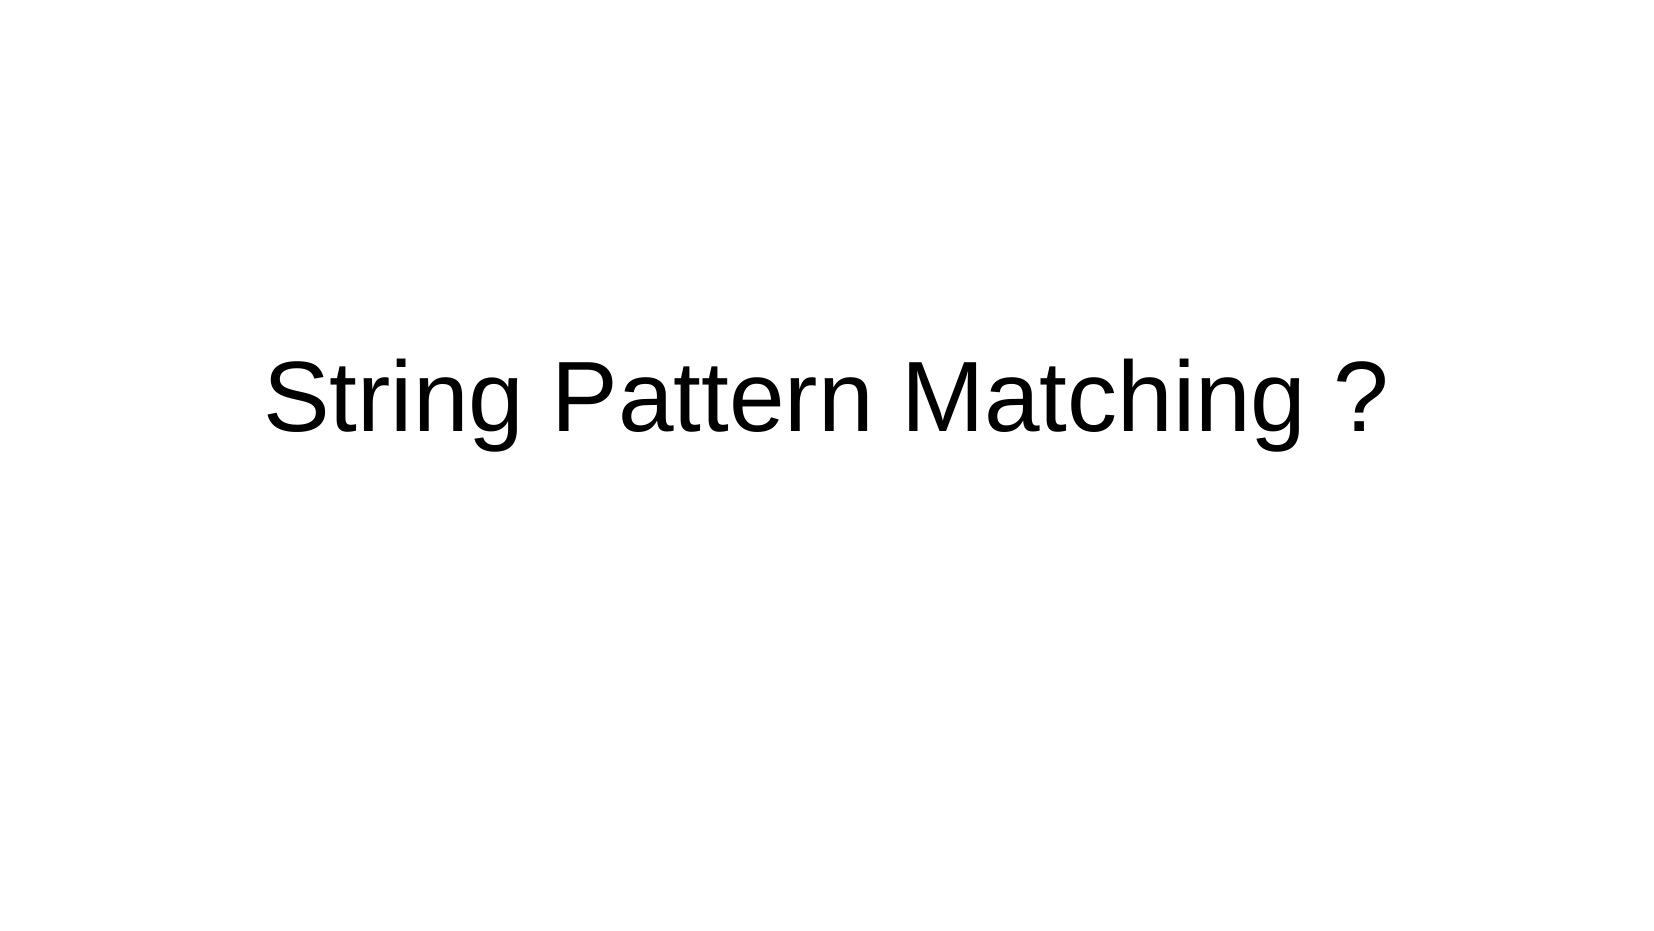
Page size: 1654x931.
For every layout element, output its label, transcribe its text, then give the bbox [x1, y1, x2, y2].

subtitle String Pattern Matching ? [82, 37, 1571, 757]
